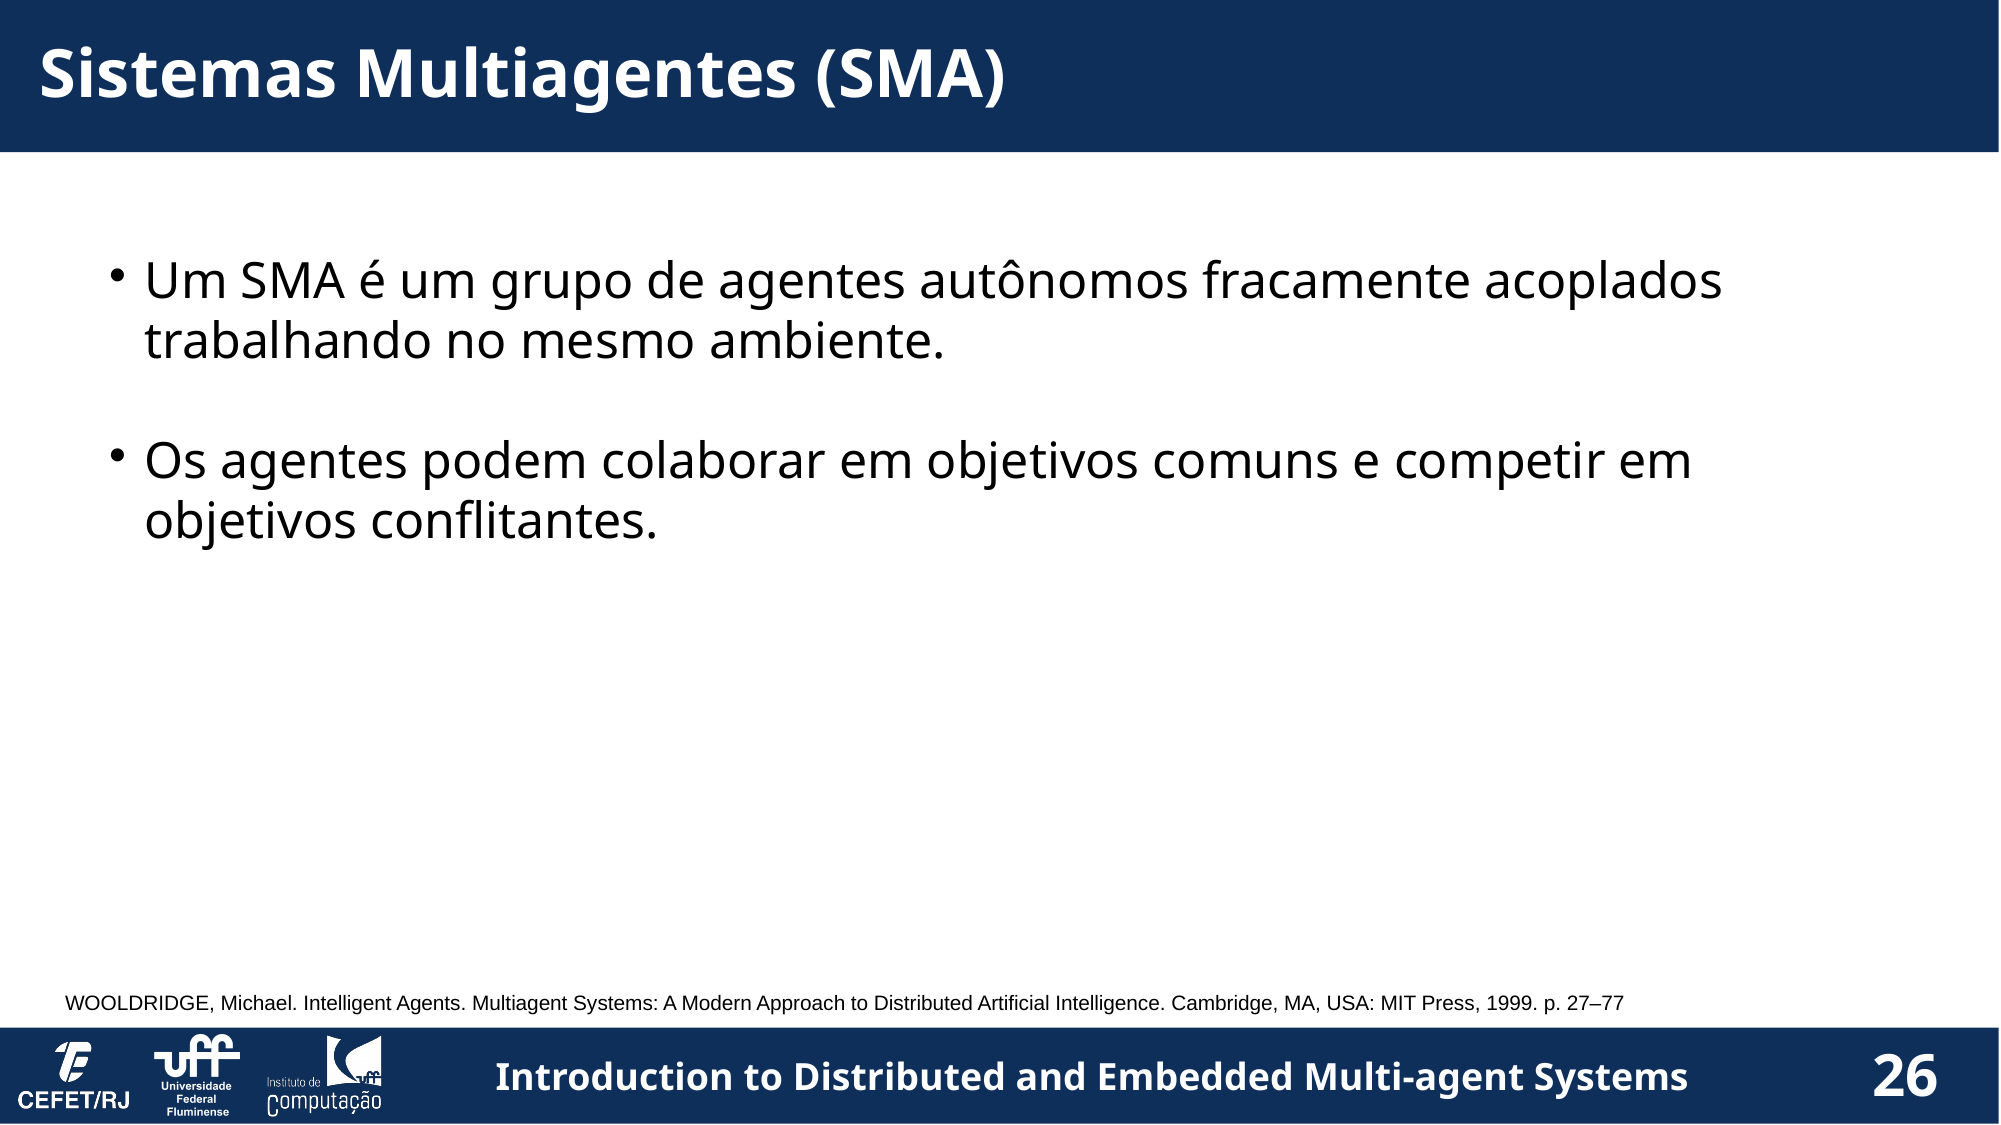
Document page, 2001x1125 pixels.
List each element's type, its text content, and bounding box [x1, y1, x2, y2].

picture [18, 1021, 129, 1125]
text_box WOOLDRIDGE, Michael. Intelligent Agents. Multiagent Systems: A Modern Approach to Distributed Artificial Intelligence. Cambridge, MA, USA: MIT Press, 1999. p. 27–77 [50, 982, 1969, 1023]
text_box Sistemas Multiagentes (SMA) [25, 23, 1999, 119]
text_box Um SMA é um grupo de agentes autônomos fracamente acoplados trabalhando no mesmo ambiente. Os agentes podem colaborar em objetivos comuns e competir em objetivos conflitantes. [94, 181, 1819, 557]
picture [153, 1033, 241, 1121]
picture [265, 1033, 383, 1117]
